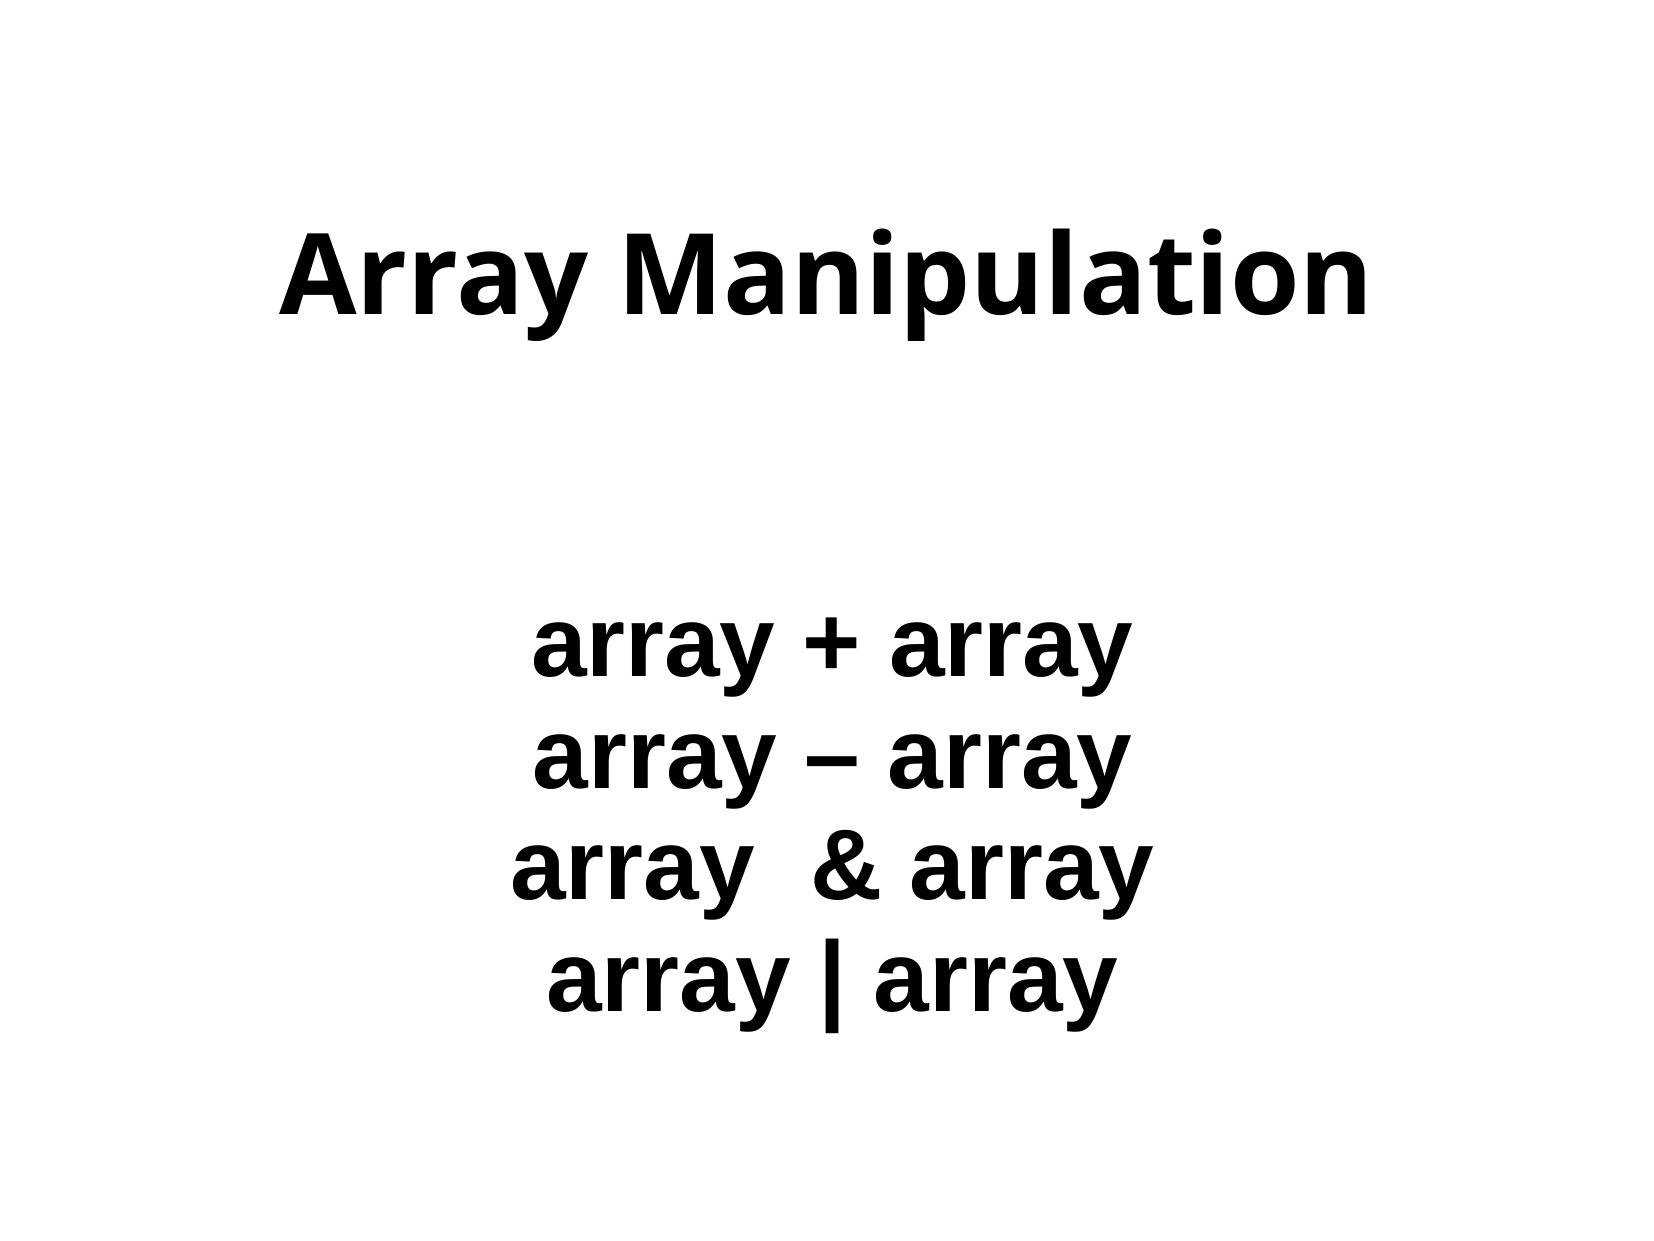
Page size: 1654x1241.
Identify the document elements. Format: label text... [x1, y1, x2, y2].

subtitle array + array array – array array & array array | array [88, 449, 1577, 1169]
title Array Manipulation [82, 167, 1571, 375]
